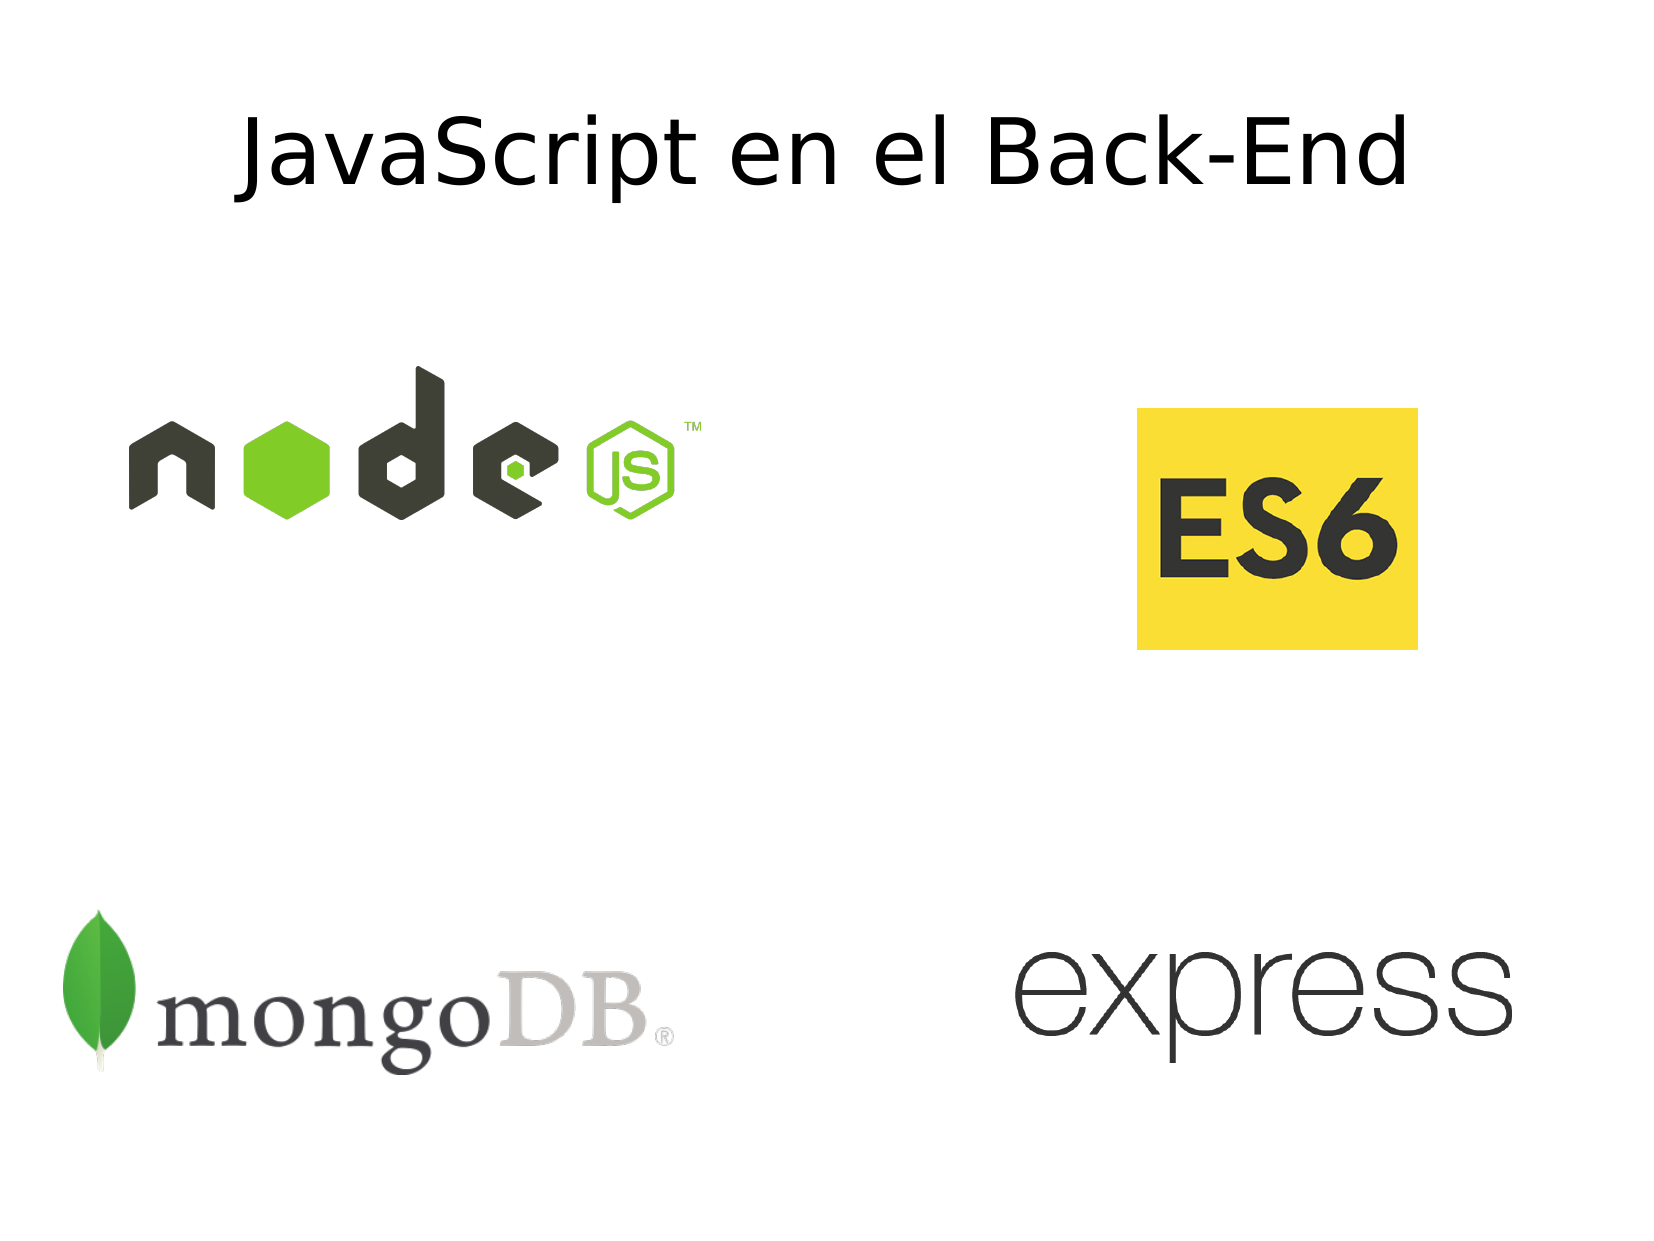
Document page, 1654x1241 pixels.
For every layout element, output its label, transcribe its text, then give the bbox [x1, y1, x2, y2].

picture [1137, 408, 1418, 650]
title JavaScript en el Back-End [82, 49, 1571, 257]
picture [129, 366, 701, 520]
picture [63, 909, 674, 1075]
picture [1015, 952, 1512, 1063]
